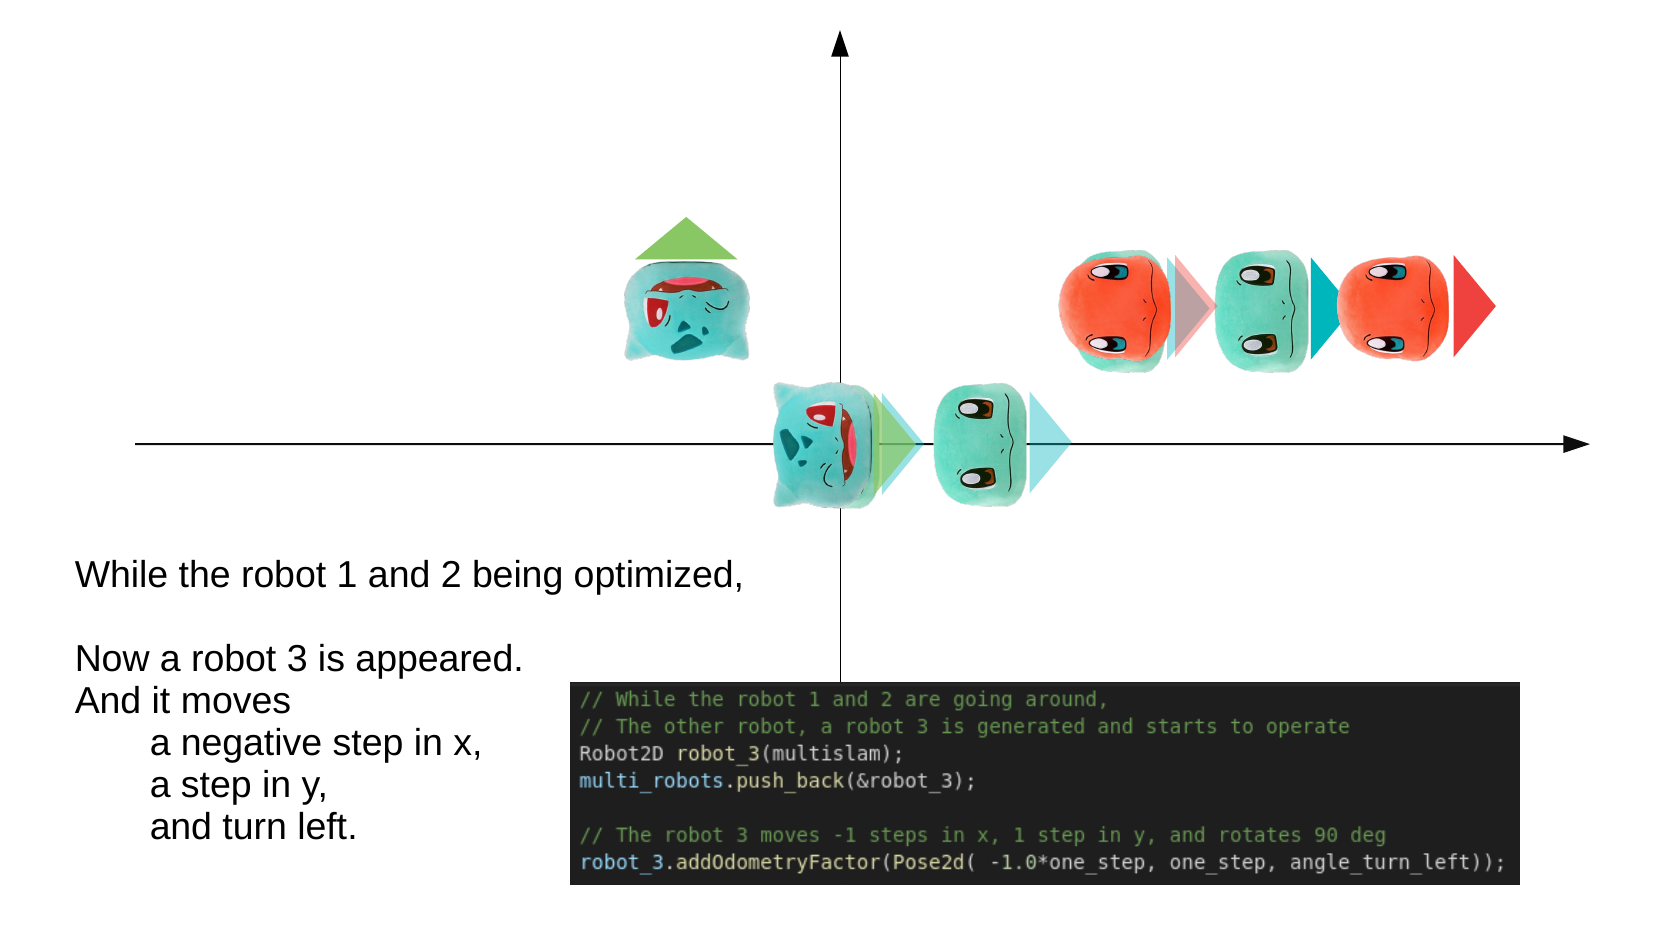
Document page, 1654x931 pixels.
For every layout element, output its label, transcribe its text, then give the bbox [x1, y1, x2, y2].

text_box [635, 216, 738, 260]
text_box [873, 393, 916, 496]
text_box While the robot 1 and 2 being optimized, Now a robot 3 is appeared. And it moves a negative step in x, a step in y, and turn left. [60, 546, 770, 856]
text_box [1453, 255, 1496, 358]
text_box [1175, 255, 1218, 358]
text_box [1029, 391, 1072, 494]
picture [605, 232, 1469, 529]
text_box [1310, 257, 1318, 360]
picture [570, 682, 1520, 886]
